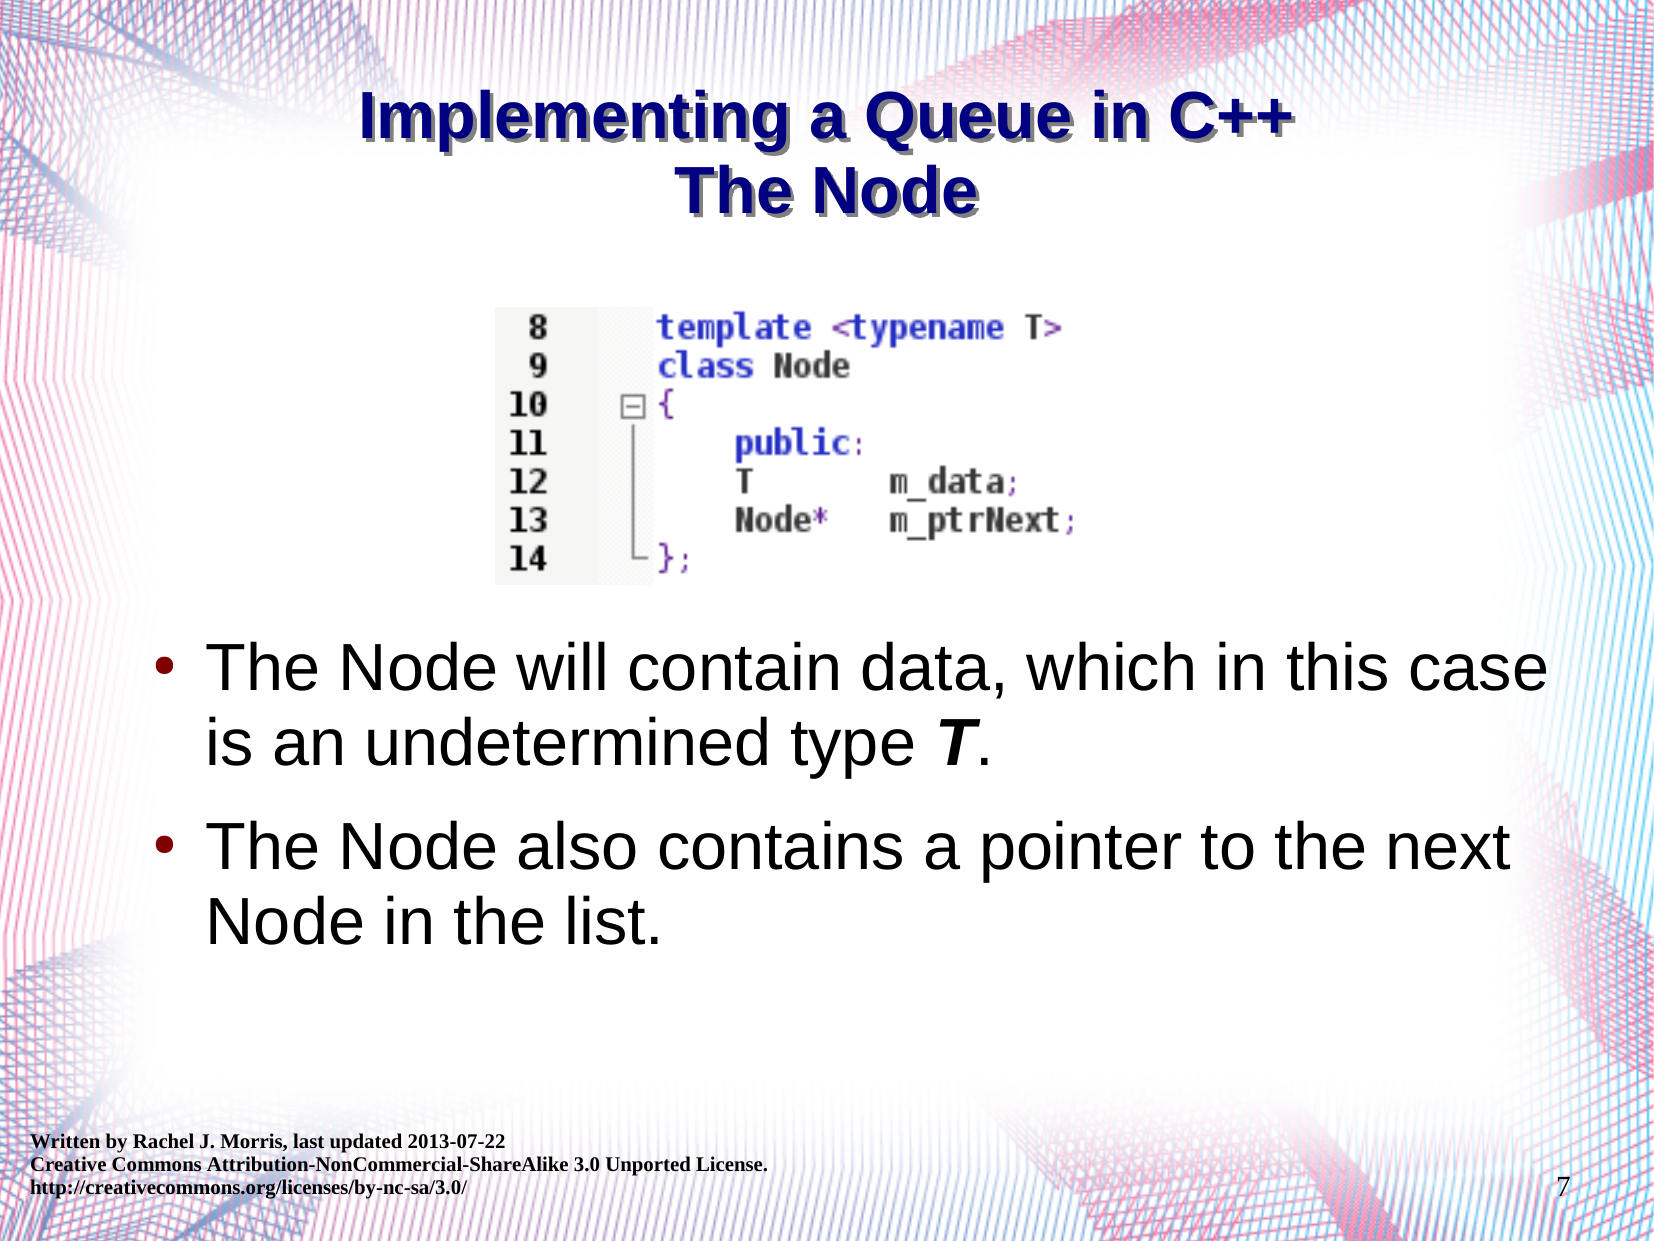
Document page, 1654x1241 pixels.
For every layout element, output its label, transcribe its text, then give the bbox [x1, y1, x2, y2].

picture [0, 0, 1654, 1241]
list The Node will contain data, which in this case is an undetermined type T. The Node also contains a pointer to the next Node in the list. [135, 630, 1571, 1010]
title Implementing a Queue in C++ The Node [82, 49, 1571, 257]
